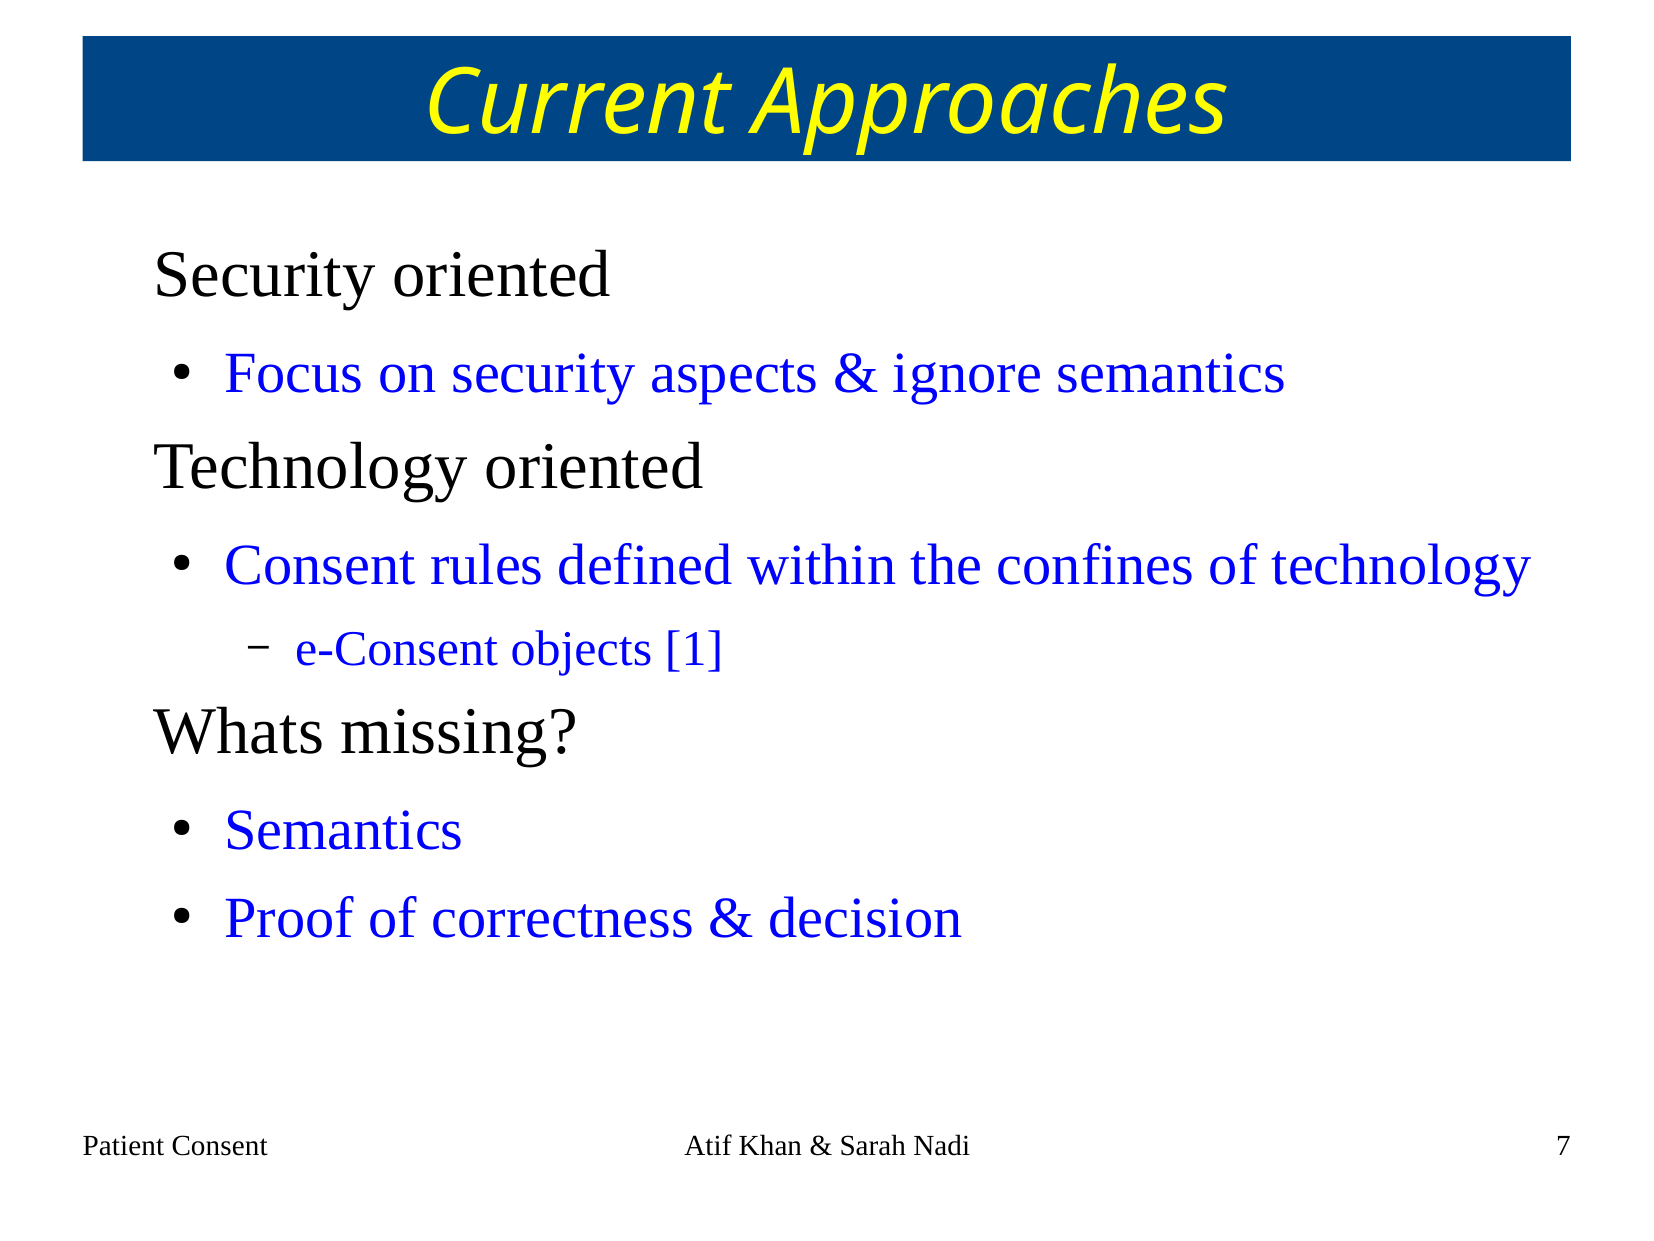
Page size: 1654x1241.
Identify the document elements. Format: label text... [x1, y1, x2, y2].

title Current Approaches [82, 37, 1571, 160]
list Security oriented Focus on security aspects & ignore semantics Technology oriented Consent rules defined within the confines of technology e-Consent objects [1] Whats missing? Semantics Proof of correctness & decision [82, 237, 1571, 1093]
